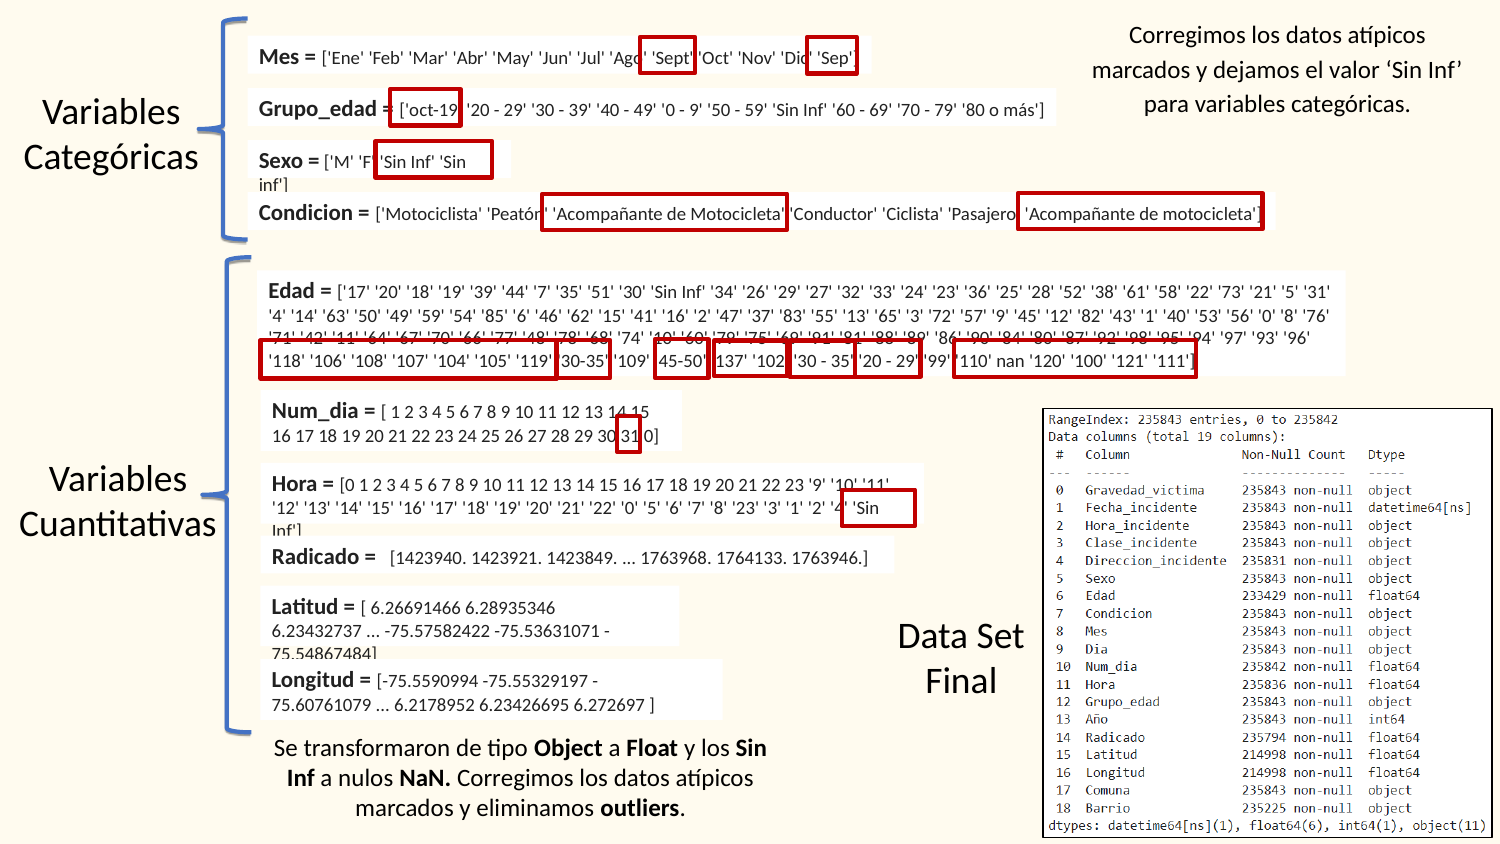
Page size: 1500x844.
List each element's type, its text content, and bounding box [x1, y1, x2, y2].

text_box Variables Cuantitativas [5, 443, 224, 549]
text_box Condicion = ['Motociclista' 'Peatón' 'Acompañante de Motocicleta' 'Conductor' 'Ciclista' 'Pasajero' 'Acompañante de motocicleta'] [1020, 195, 1260, 227]
text_box Variables Categóricas [6, 75, 216, 191]
text_box Latitud = [ 6.26691466 6.28935346 6.23432737 ... -75.57582422 -75.53631071 -75.54867484] [260, 585, 680, 647]
text_box Sexo = ['M' 'F' 'Sin Inf' 'Sin inf'] [378, 143, 490, 175]
text_box Mes = ['Ene' 'Feb' 'Mar' 'Abr' 'May' 'Jun' 'Jul' 'Ago' 'Sept' 'Oct' 'Nov' 'Dic' 'Sep'] [247, 35, 638, 74]
text_box Num_dia = [ 1 2 3 4 5 6 7 8 9 10 11 12 13 14 15 16 17 18 19 20 21 22 23 24 25 26 27 28 29 30 31 0] [260, 390, 682, 451]
text_box Data Set Final [882, 599, 1041, 706]
text_box Grupo_edad = ['oct-19' '20 - 29' '30 - 39' '40 - 49' '0 - 9' '50 - 59' 'Sin Inf' '60 - 69' '70 - 79' '80 o más'] [247, 88, 388, 126]
text_box Sexo = ['M' 'F' 'Sin Inf' 'Sin inf'] [247, 140, 373, 178]
picture [1043, 409, 1492, 837]
text_box Mes = ['Ene' 'Feb' 'Mar' 'Abr' 'May' 'Jun' 'Jul' 'Ago' 'Sept' 'Oct' 'Nov' 'Dic' 'Sep'] [697, 35, 805, 74]
text_box Condicion = ['Motociclista' 'Peatón' 'Acompañante de Motocicleta' 'Conductor' 'Ciclista' 'Pasajero' 'Acompañante de motocicleta'] [247, 192, 540, 230]
text_box Corregimos los datos atípicos marcados y dejamos el valor ‘Sin Inf’ para variables categóricas. [1070, 3, 1486, 130]
text_box Se transformaron de tipo Object a Float y los Sin Inf a nulos NaN. Corregimos los datos atípicos marcados y eliminamos outliers. [251, 720, 790, 833]
text_box Condicion = ['Motociclista' 'Peatón' 'Acompañante de Motocicleta' 'Conductor' 'Ciclista' 'Pasajero' 'Acompañante de motocicleta'] [544, 196, 785, 228]
text_box Condicion = ['Motociclista' 'Peatón' 'Acompañante de Motocicleta' 'Conductor' 'Ciclista' 'Pasajero' 'Acompañante de motocicleta'] [789, 192, 1016, 230]
text_box Radicado = [1423940. 1423921. 1423849. ... 1763968. 1764133. 1763946.] [260, 535, 895, 574]
text_box Longitud = [-75.5590994 -75.55329197 -75.60761079 ... 6.2178952 6.23426695 6.272697 ] [260, 659, 723, 720]
text_box Hora = [0 1 2 3 4 5 6 7 8 9 10 11 12 13 14 15 16 17 18 19 20 21 22 23 '9' '10' '11' '12' '13' '14' '15' '16' '17' '18' '19' '20' '21' '22' '0' '5' '6' '7' '8' '23' '3' '1' '2' '4' 'Sin Inf'] [260, 462, 924, 524]
text_box Edad = ['17' '20' '18' '19' '39' '44' '7' '35' '51' '30' 'Sin Inf' '34' '26' '29' '27' '32' '33' '24' '23' '36' '25' '28' '52' '38' '61' '58' '22' '73' '21' '5' '31' '4' '14' '63' '50' '49' '59' '54' '85' '6' '46' '62' '15' '41' '16' '2' '47' '37' '83' '55' '13' '65' '3' '72' '57' '9' '45' '12' '82' '43' '1' '40' '53' '56' '0' '8' '76' '71' '42' '11' '64' '67' '70' '66' '77' '48' '78' '68' '74' '10' '60' '79' '75' '69' '91' '81' '88' '89' '86' '90' '84' '80' '87' '92' '98' '95' '94' '97' '93' '96' '118' '106' '108' '107' '104' '105' '119' '30-35' '109' '45-50' '137' '102' '30 - 35' '20 - 29' '99' '110' nan '120' '100' '121' '111'] [257, 270, 1346, 377]
text_box Grupo_edad = ['oct-19' '20 - 29' '30 - 39' '40 - 49' '0 - 9' '50 - 59' 'Sin Inf' '60 - 69' '70 - 79' '80 o más'] [463, 88, 1057, 126]
